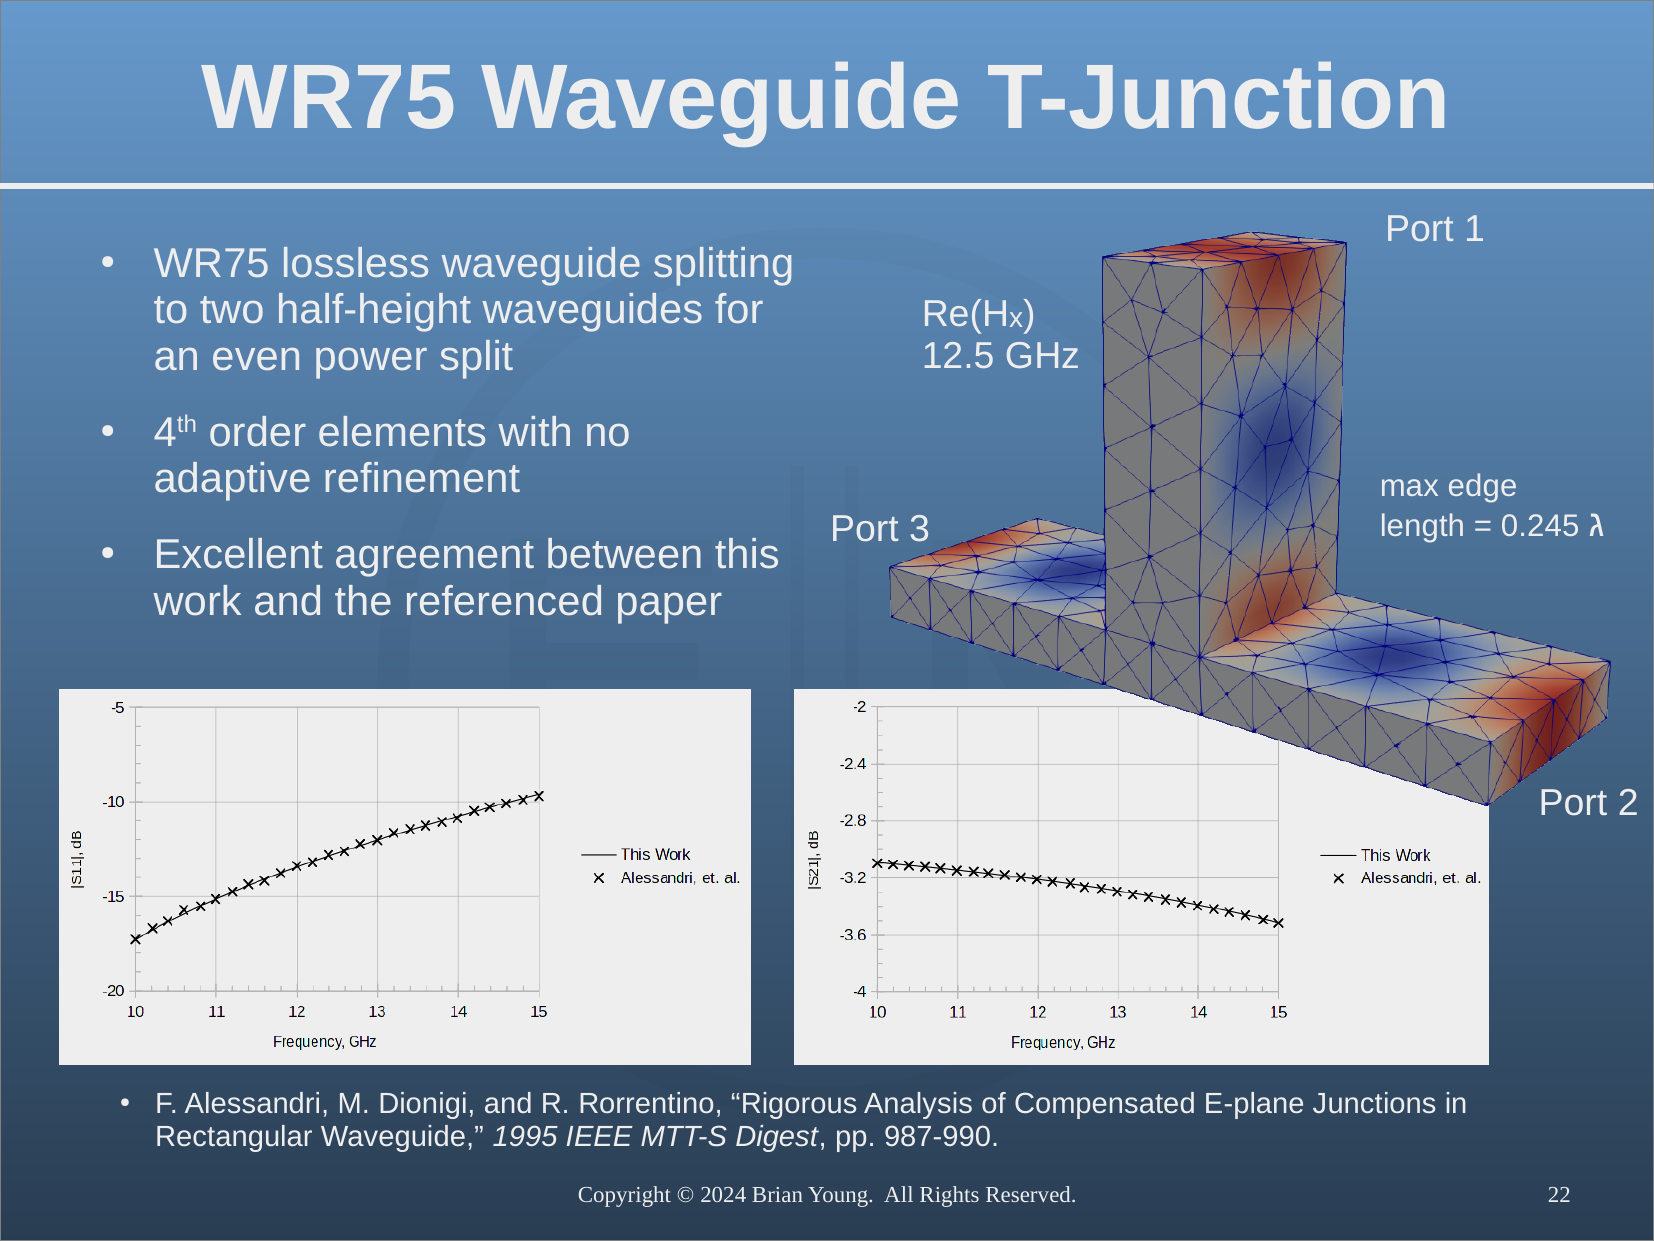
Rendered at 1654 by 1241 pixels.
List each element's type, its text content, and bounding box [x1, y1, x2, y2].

text_box max edge length = 0.245 ג [1365, 465, 1621, 556]
picture [59, 689, 751, 1066]
text_box Re(Hx) 12.5 GHz [907, 285, 1096, 392]
picture [794, 218, 1621, 1066]
text_box Port 3 [815, 500, 946, 558]
title WR75 Waveguide T-Junction [82, 31, 1571, 163]
text_box Port 2 [1523, 773, 1654, 831]
text_box Port 1 [1370, 200, 1501, 261]
text_box F. Alessandri, M. Dionigi, and R. Rorrentino, “Rigorous Analysis of Compensated E-plane Junctions in Rectangular Waveguide,” 1995 IEEE MTT-S Digest, pp. 987-990. [105, 1080, 1591, 1171]
list WR75 lossless waveguide splitting to two half-height waveguides for an even power split 4th order elements with no adaptive refinement Excellent agreement between this work and the referenced paper [82, 239, 796, 660]
